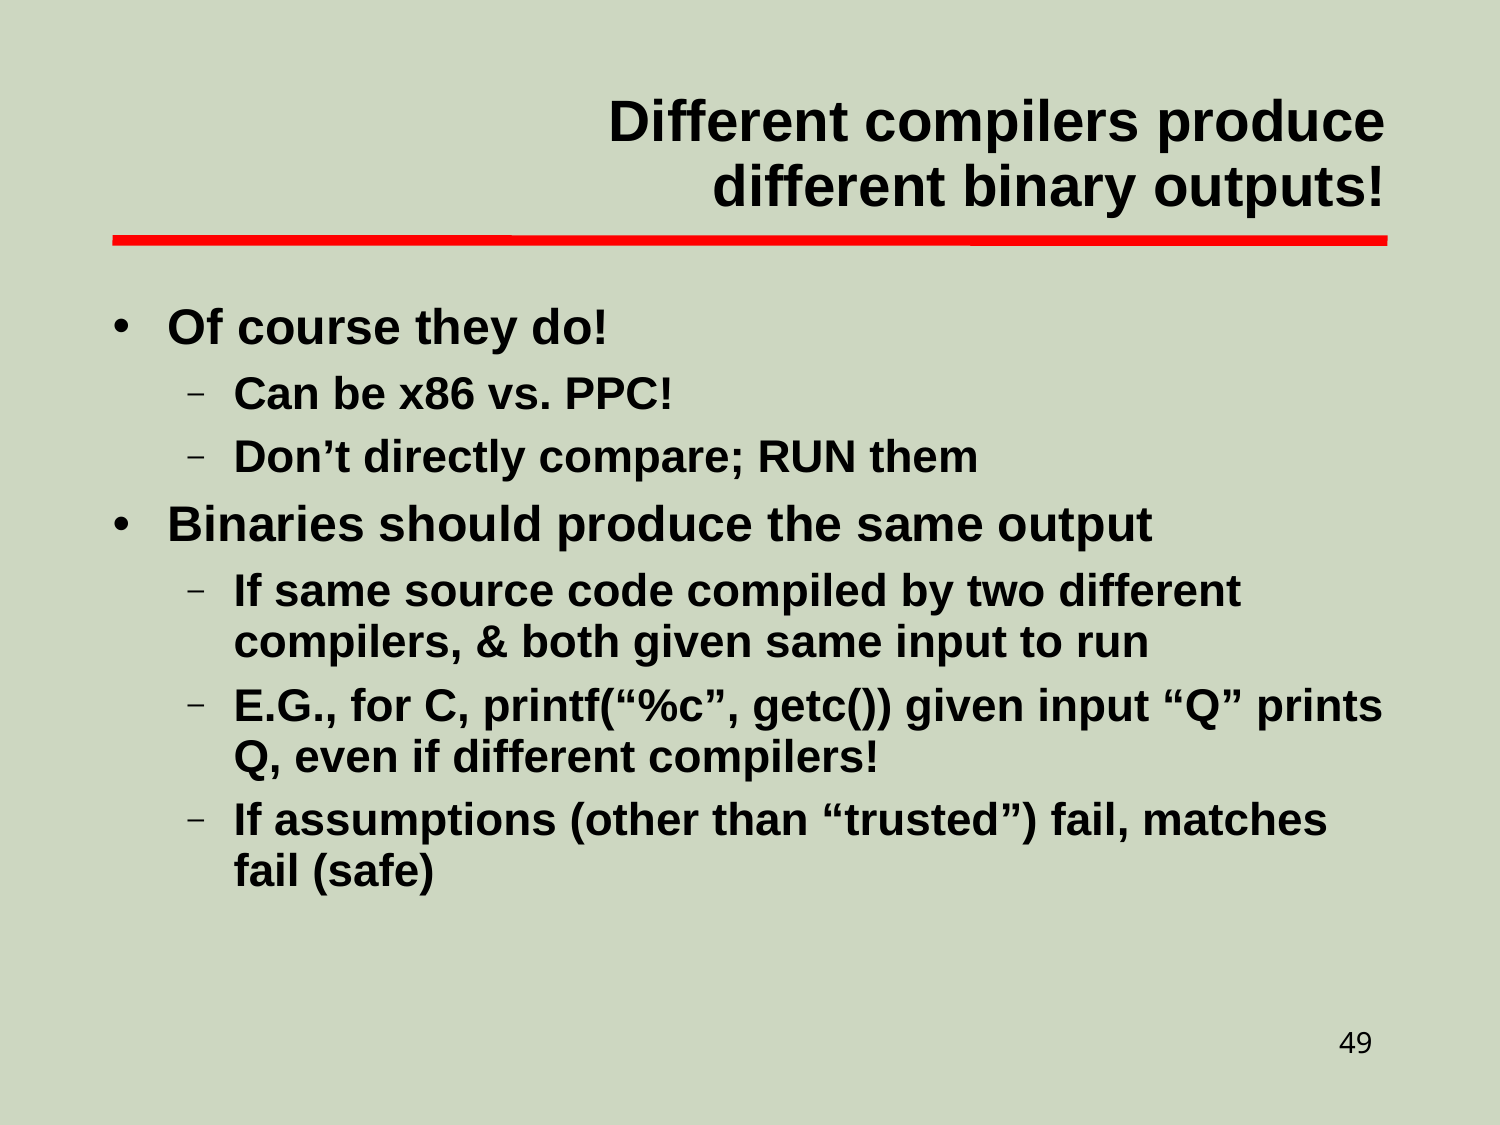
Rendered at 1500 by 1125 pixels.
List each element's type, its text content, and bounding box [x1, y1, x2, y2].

list Of course they do! Can be x86 vs. PPC! Don’t directly compare; RUN them Binaries should produce the same output If same source code compiled by two different compilers, & both given same input to run E.G., for C, printf(“%c”, getc()) given input “Q” prints Q, even if different compilers! If assumptions (other than “trusted”) fail, matches fail (safe) [112, 299, 1387, 1114]
title Different compilers produce different binary outputs! [124, 85, 1387, 223]
